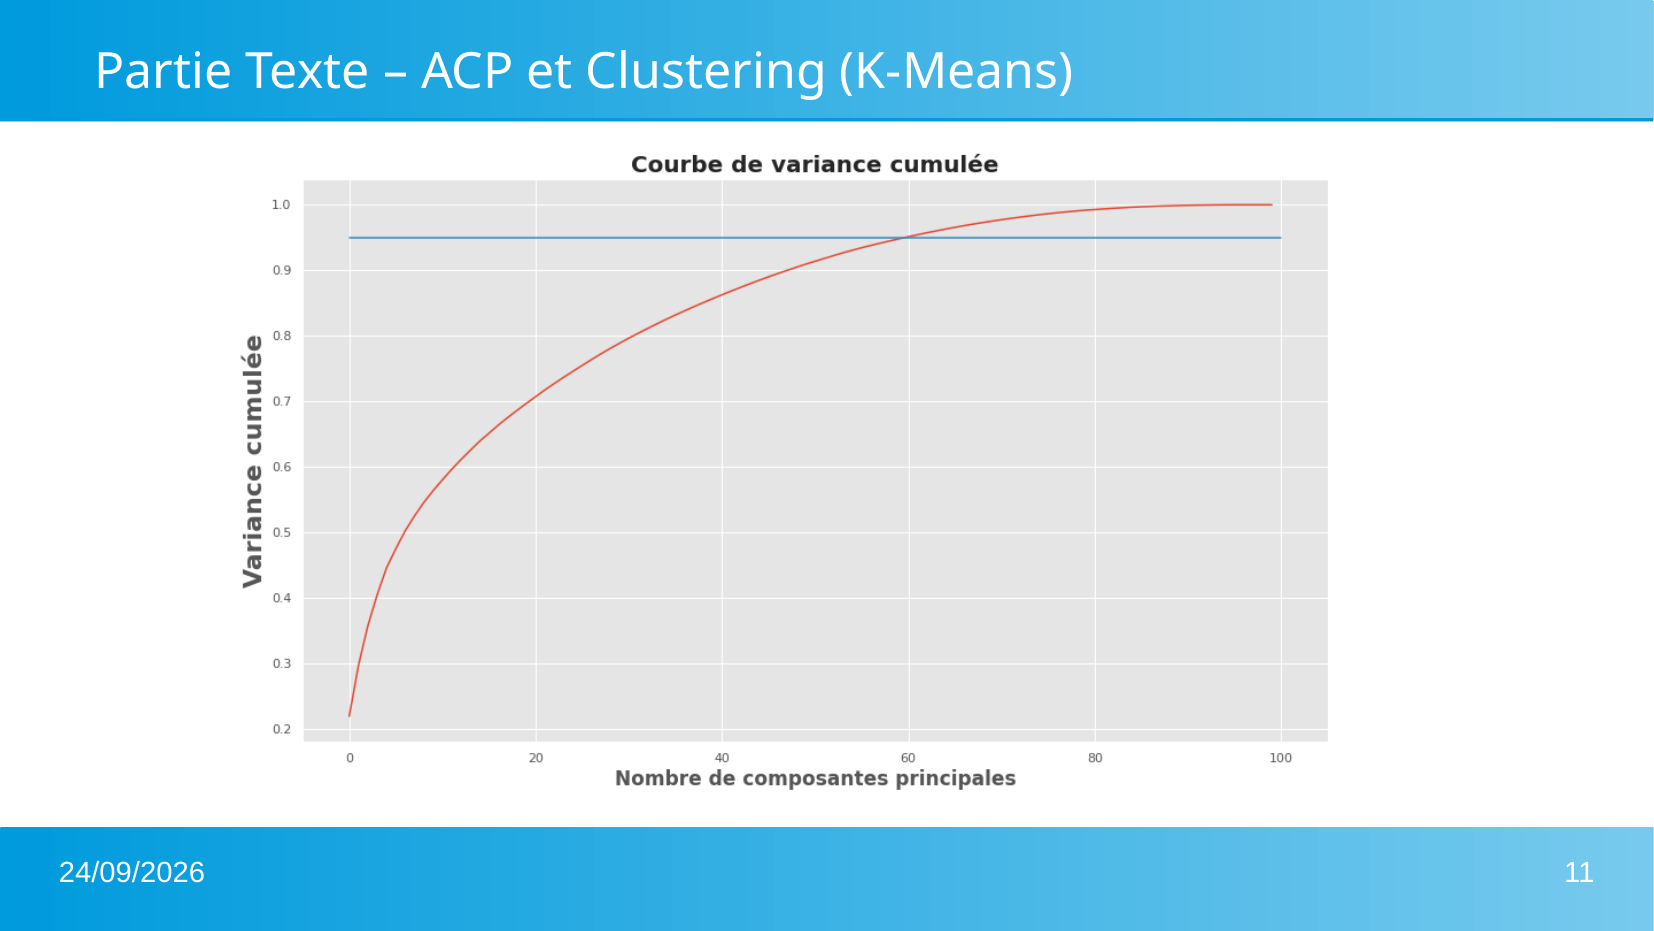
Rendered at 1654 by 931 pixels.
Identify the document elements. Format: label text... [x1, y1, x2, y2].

picture [236, 147, 1336, 798]
title Partie Texte – ACP et Clustering (K-Means) [59, 29, 1595, 108]
